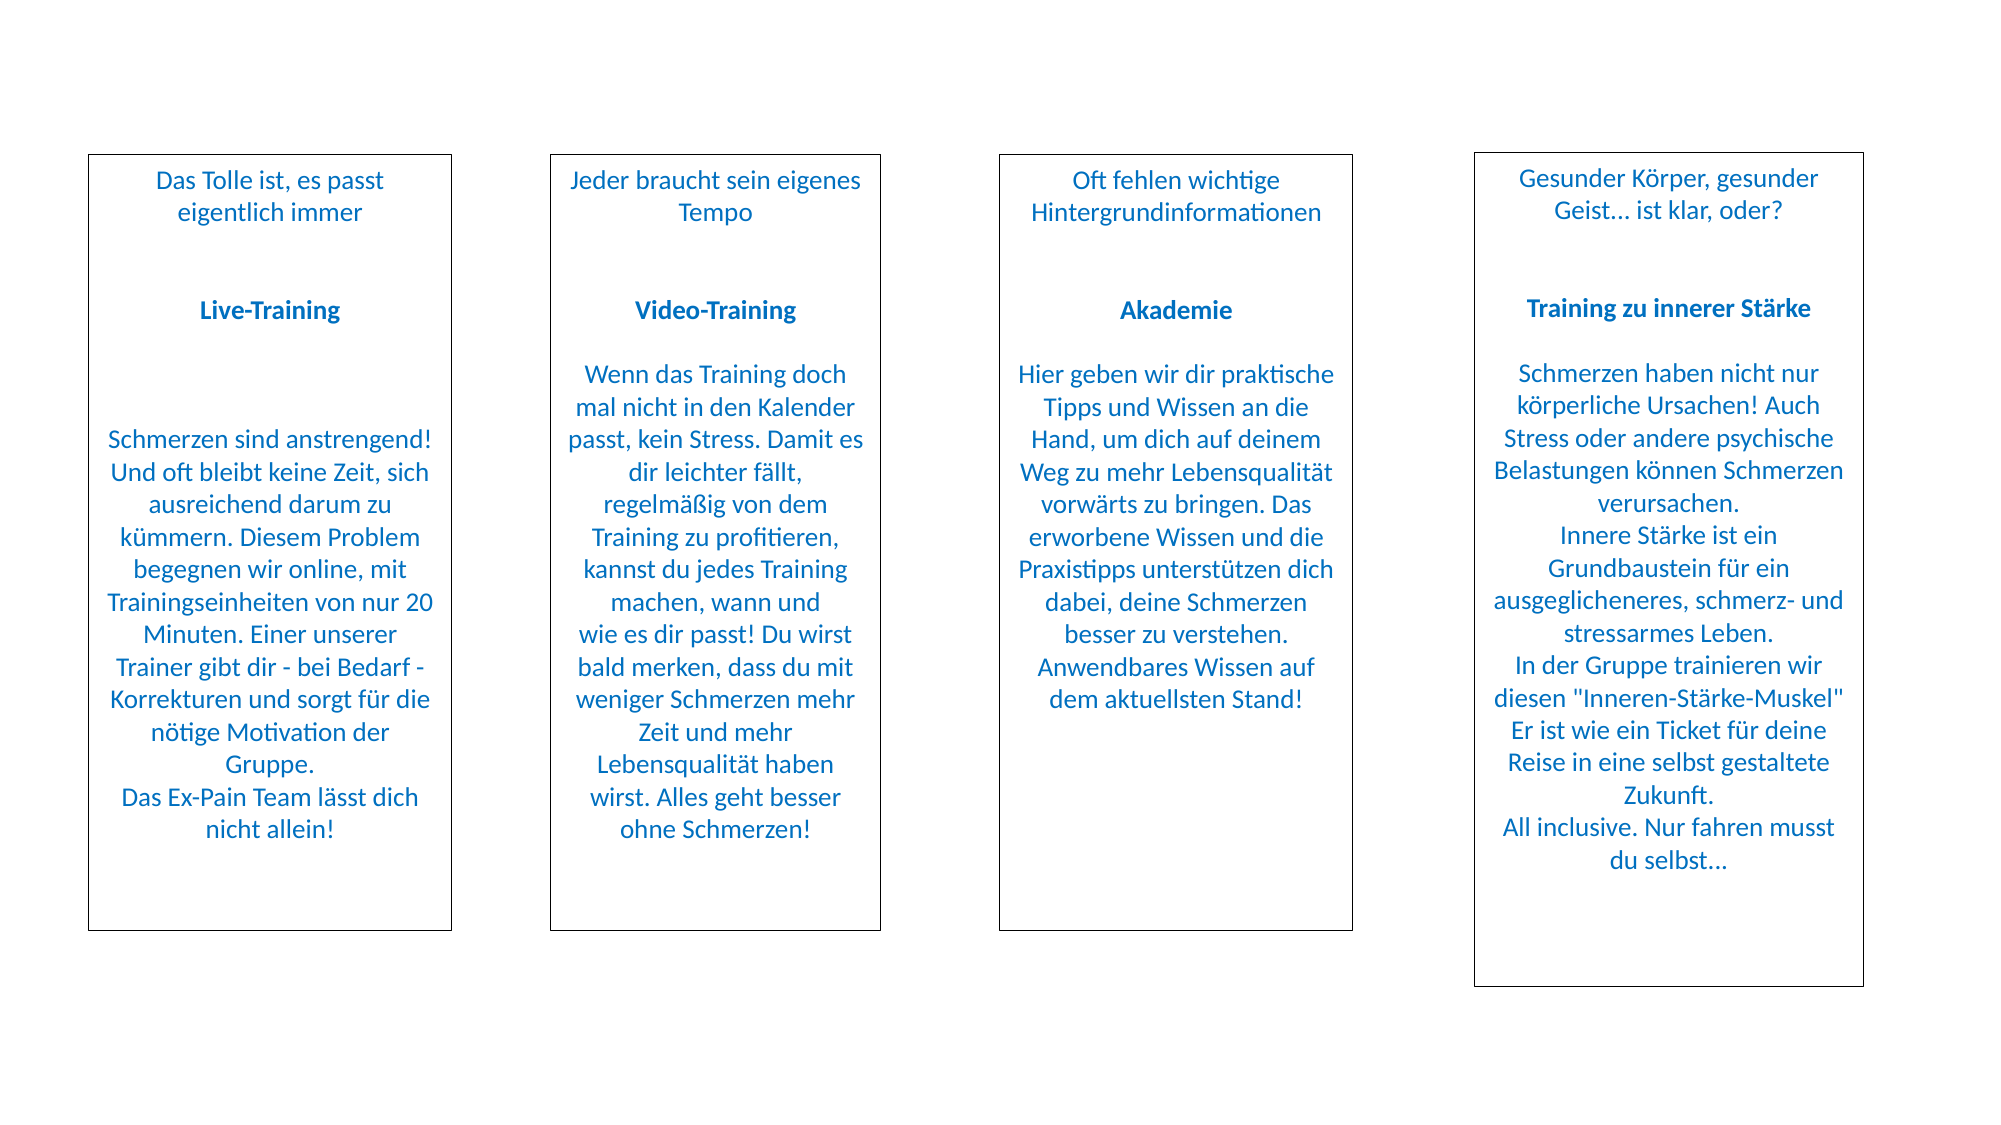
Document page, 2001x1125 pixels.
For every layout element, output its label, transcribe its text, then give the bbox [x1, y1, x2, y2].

text_box Gesunder Körper, gesunder Geist... ist klar, oder? Training zu innerer Stärke Schmerzen haben nicht nur körperliche Ursachen! Auch Stress oder andere psychische Belastungen können Schmerzen verursachen. Innere Stärke ist ein Grundbaustein für ein ausgeglicheneres, schmerz- und stressarmes Leben. In der Gruppe trainieren wir diesen "Inneren-Stärke-Muskel" Er ist wie ein Ticket für deine Reise in eine selbst gestaltete Zukunft. All inclusive. Nur fahren musst du selbst... [1474, 152, 1864, 987]
text_box Oft fehlen wichtige Hintergrundinformationen Akademie Hier geben wir dir praktische Tipps und Wissen an die Hand, um dich auf deinem Weg zu mehr Lebensqualität vorwärts zu bringen. Das erworbene Wissen und die Praxistipps unterstützen dich dabei, deine Schmerzen besser zu verstehen. Anwendbares Wissen auf dem aktuellsten Stand! [999, 154, 1353, 931]
text_box Jeder braucht sein eigenes Tempo Video-Training Wenn das Training doch mal nicht in den Kalender passt, kein Stress. Damit es dir leichter fällt, regelmäßig von dem Training zu profitieren, kannst du jedes Training machen, wann und wie es dir passt! Du wirst bald merken, dass du mit weniger Schmerzen mehr Zeit und mehr Lebensqualität haben wirst. Alles geht besser ohne Schmerzen! [550, 154, 881, 931]
text_box Das Tolle ist, es passt eigentlich immer Live-Training Schmerzen sind anstrengend! Und oft bleibt keine Zeit, sich ausreichend darum zu kümmern. Diesem Problem begegnen wir online, mit Trainingseinheiten von nur 20 Minuten. Einer unserer Trainer gibt dir - bei Bedarf - Korrekturen und sorgt für die nötige Motivation der Gruppe. Das Ex-Pain Team lässt dich nicht allein! [88, 154, 452, 931]
